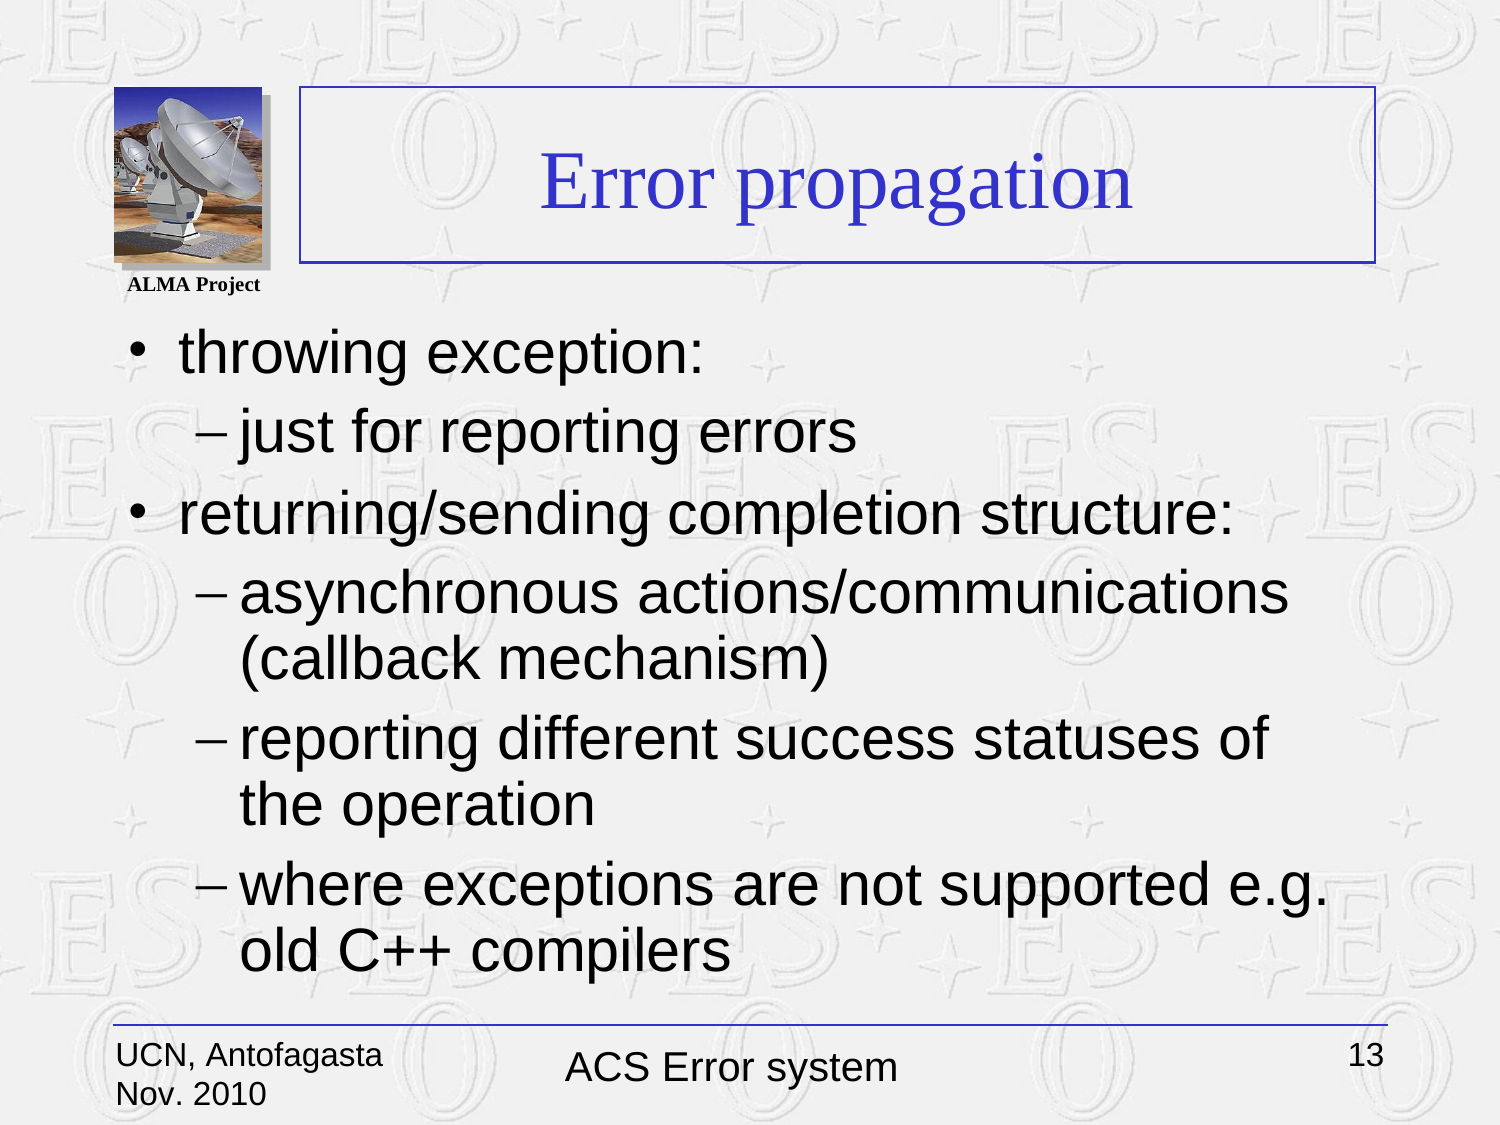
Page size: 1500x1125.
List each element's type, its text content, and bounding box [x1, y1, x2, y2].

list throwing exception: just for reporting errors returning/sending completion structure: asynchronous actions/communications (callback mechanism) reporting different success statuses of the operation where exceptions are not supported e.g. old C++ compilers [112, 312, 1388, 1000]
picture [0, 0, 1500, 1125]
title Error propagation [299, 87, 1375, 263]
